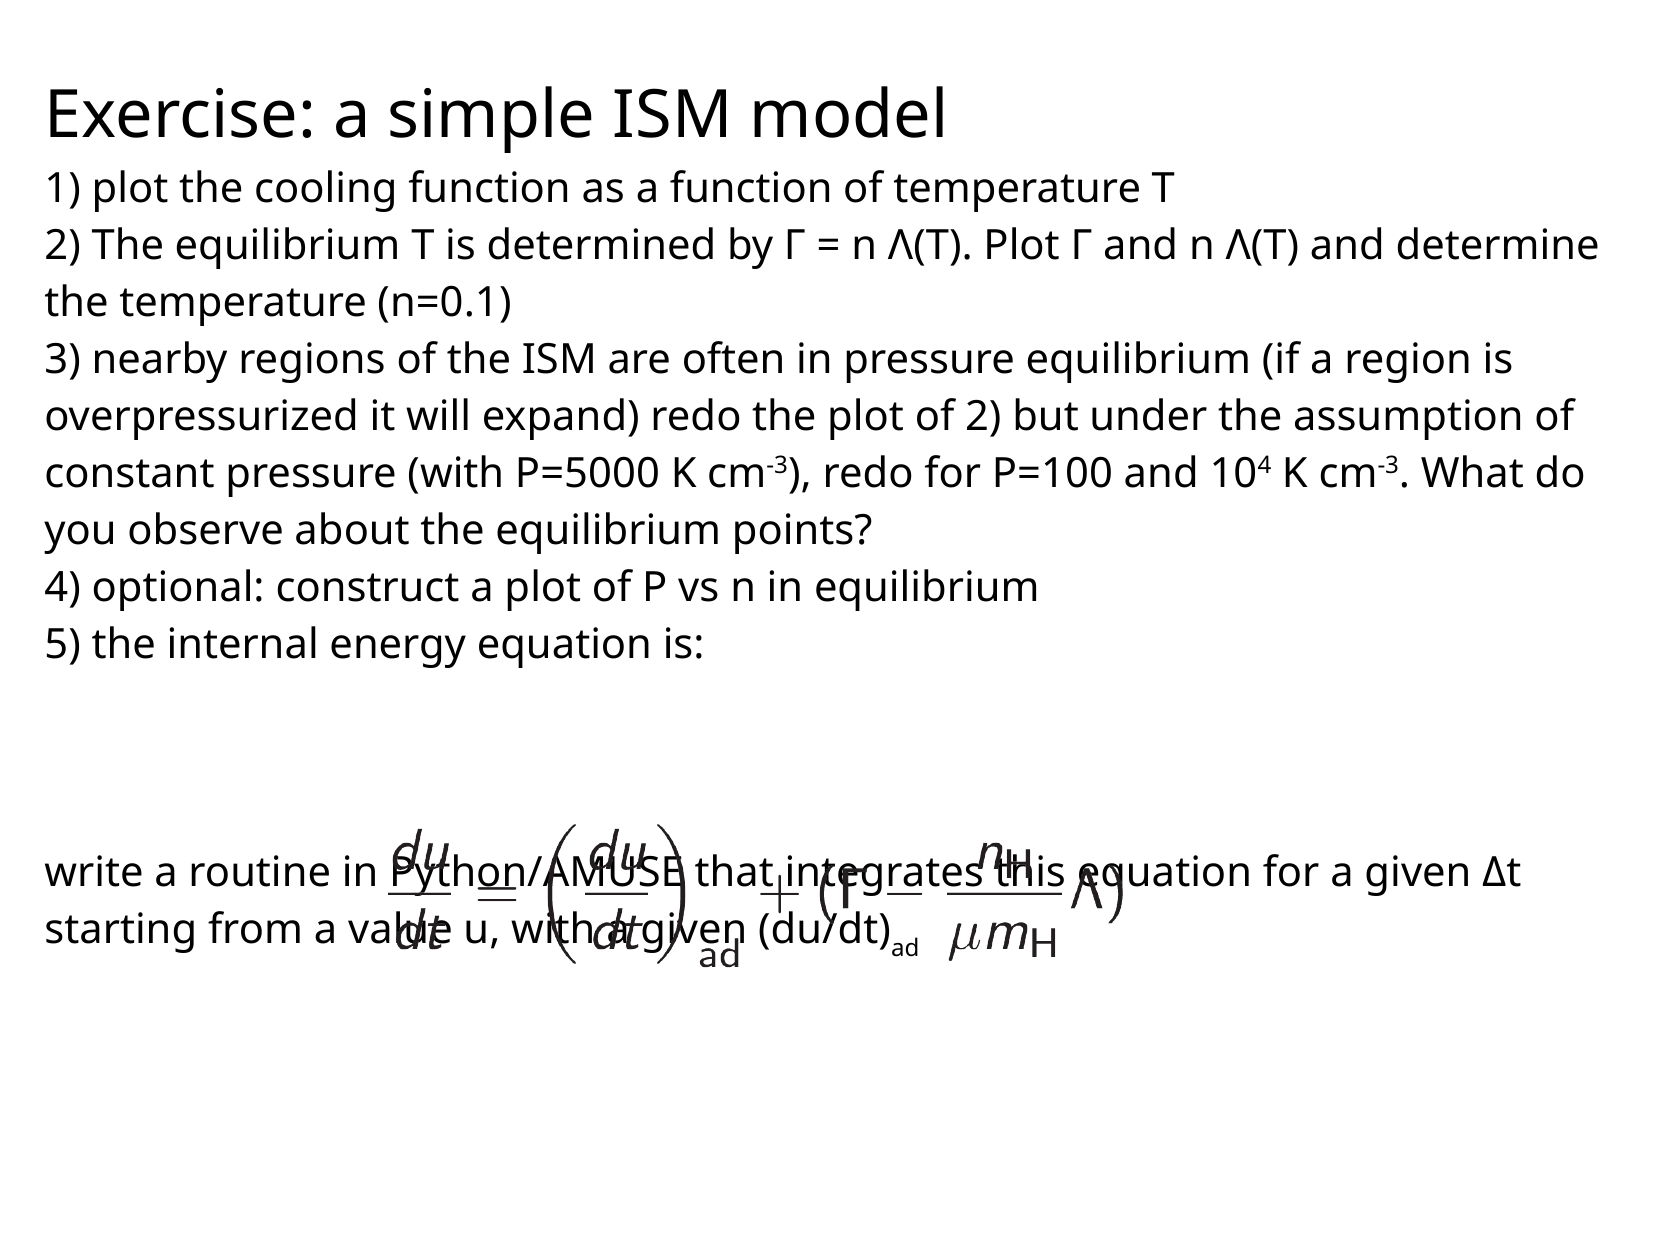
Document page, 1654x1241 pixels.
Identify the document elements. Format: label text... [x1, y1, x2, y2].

picture [383, 817, 1131, 975]
text_box Exercise: a simple ISM model 1) plot the cooling function as a function of temperature T 2) The equilibrium T is determined by Γ = n Λ(T). Plot Γ and n Λ(T) and determine the temperature (n=0.1) 3) nearby regions of the ISM are often in pressure equilibrium (if a region is overpressurized it will expand) redo the plot of 2) but under the assumption of constant pressure (with P=5000 K cm-3), redo for P=100 and 104 K cm-3. What do you observe about the equilibrium points? 4) optional: construct a plot of P vs n in equilibrium 5) the internal energy equation is: write a routine in Python/AMUSE that integrates this equation for a given Δt starting from a value u, with a given (du/dt)ad [29, 59, 1625, 1214]
